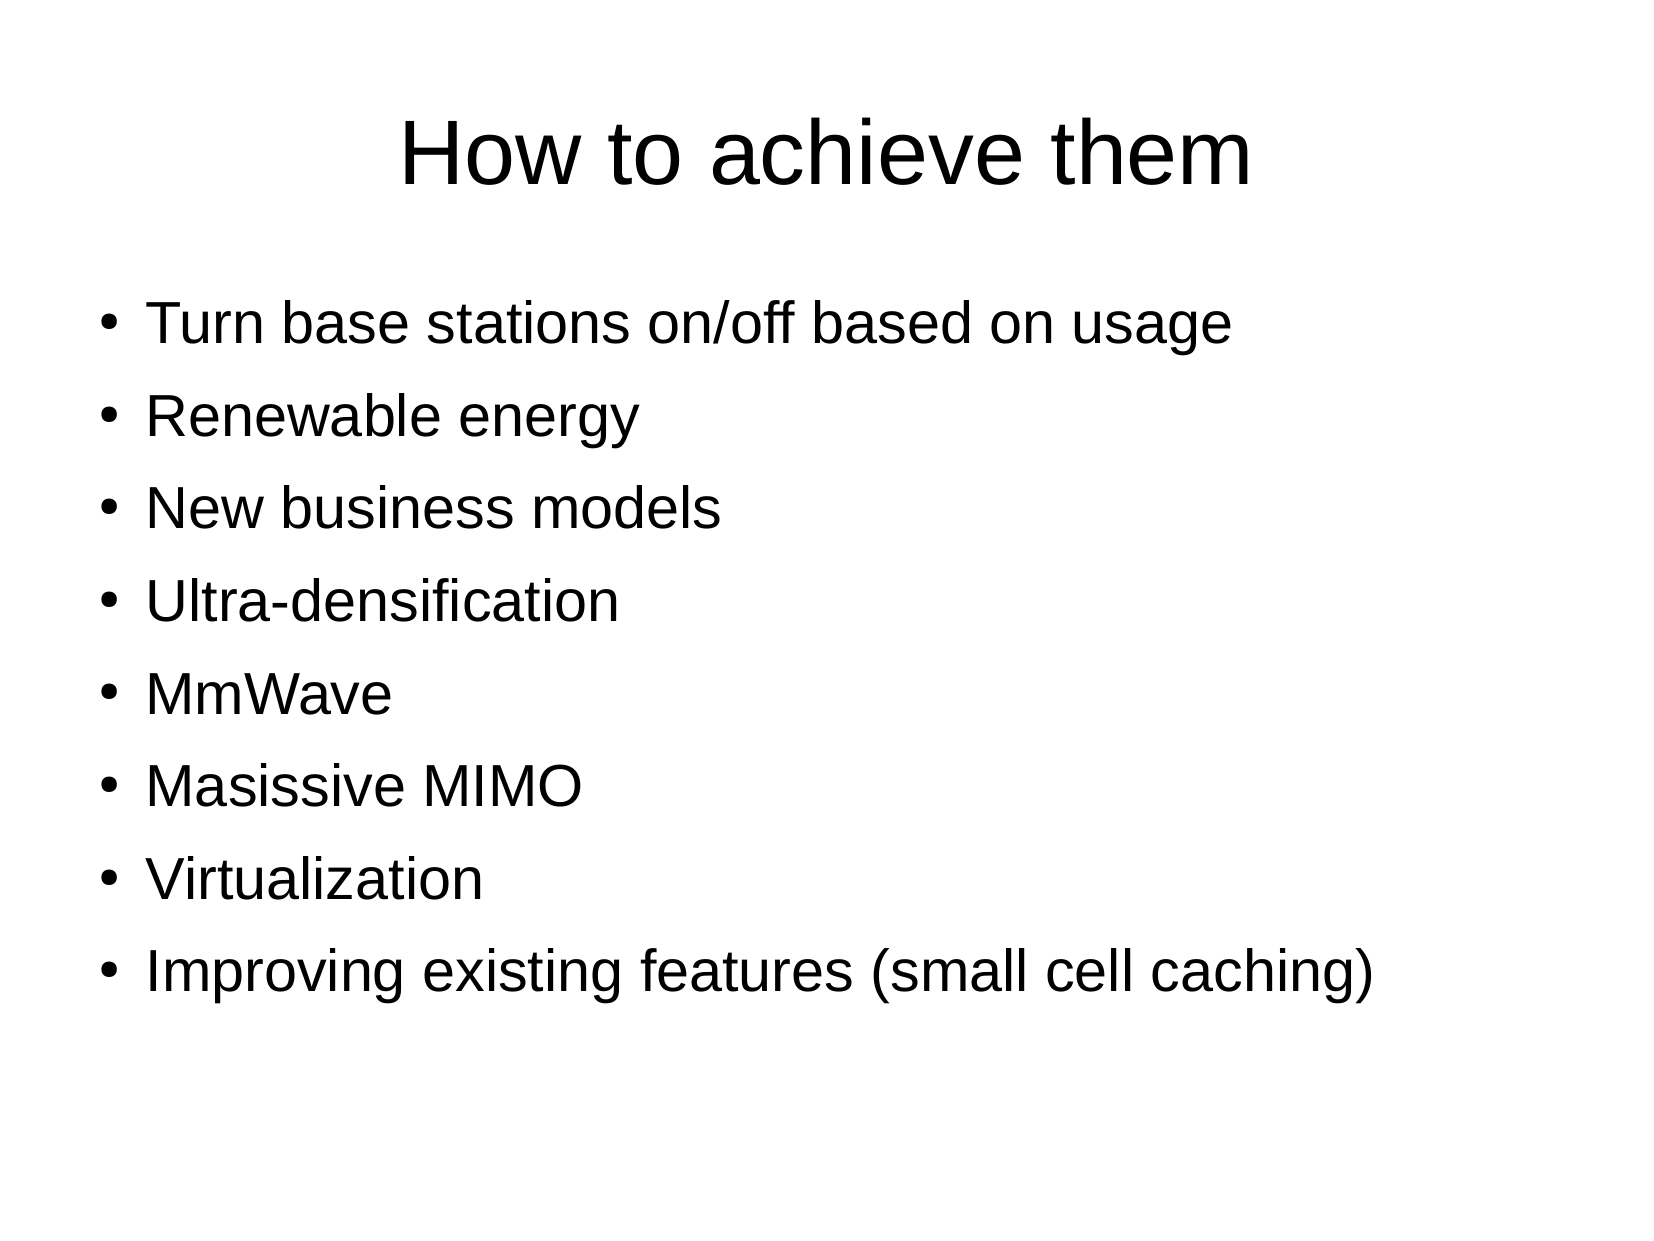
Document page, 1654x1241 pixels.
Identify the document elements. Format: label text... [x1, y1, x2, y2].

list Turn base stations on/off based on usage Renewable energy New business models Ultra-densification MmWave Masissive MIMO Virtualization Improving existing features (small cell caching) [82, 290, 1571, 1010]
title How to achieve them [82, 49, 1571, 257]
